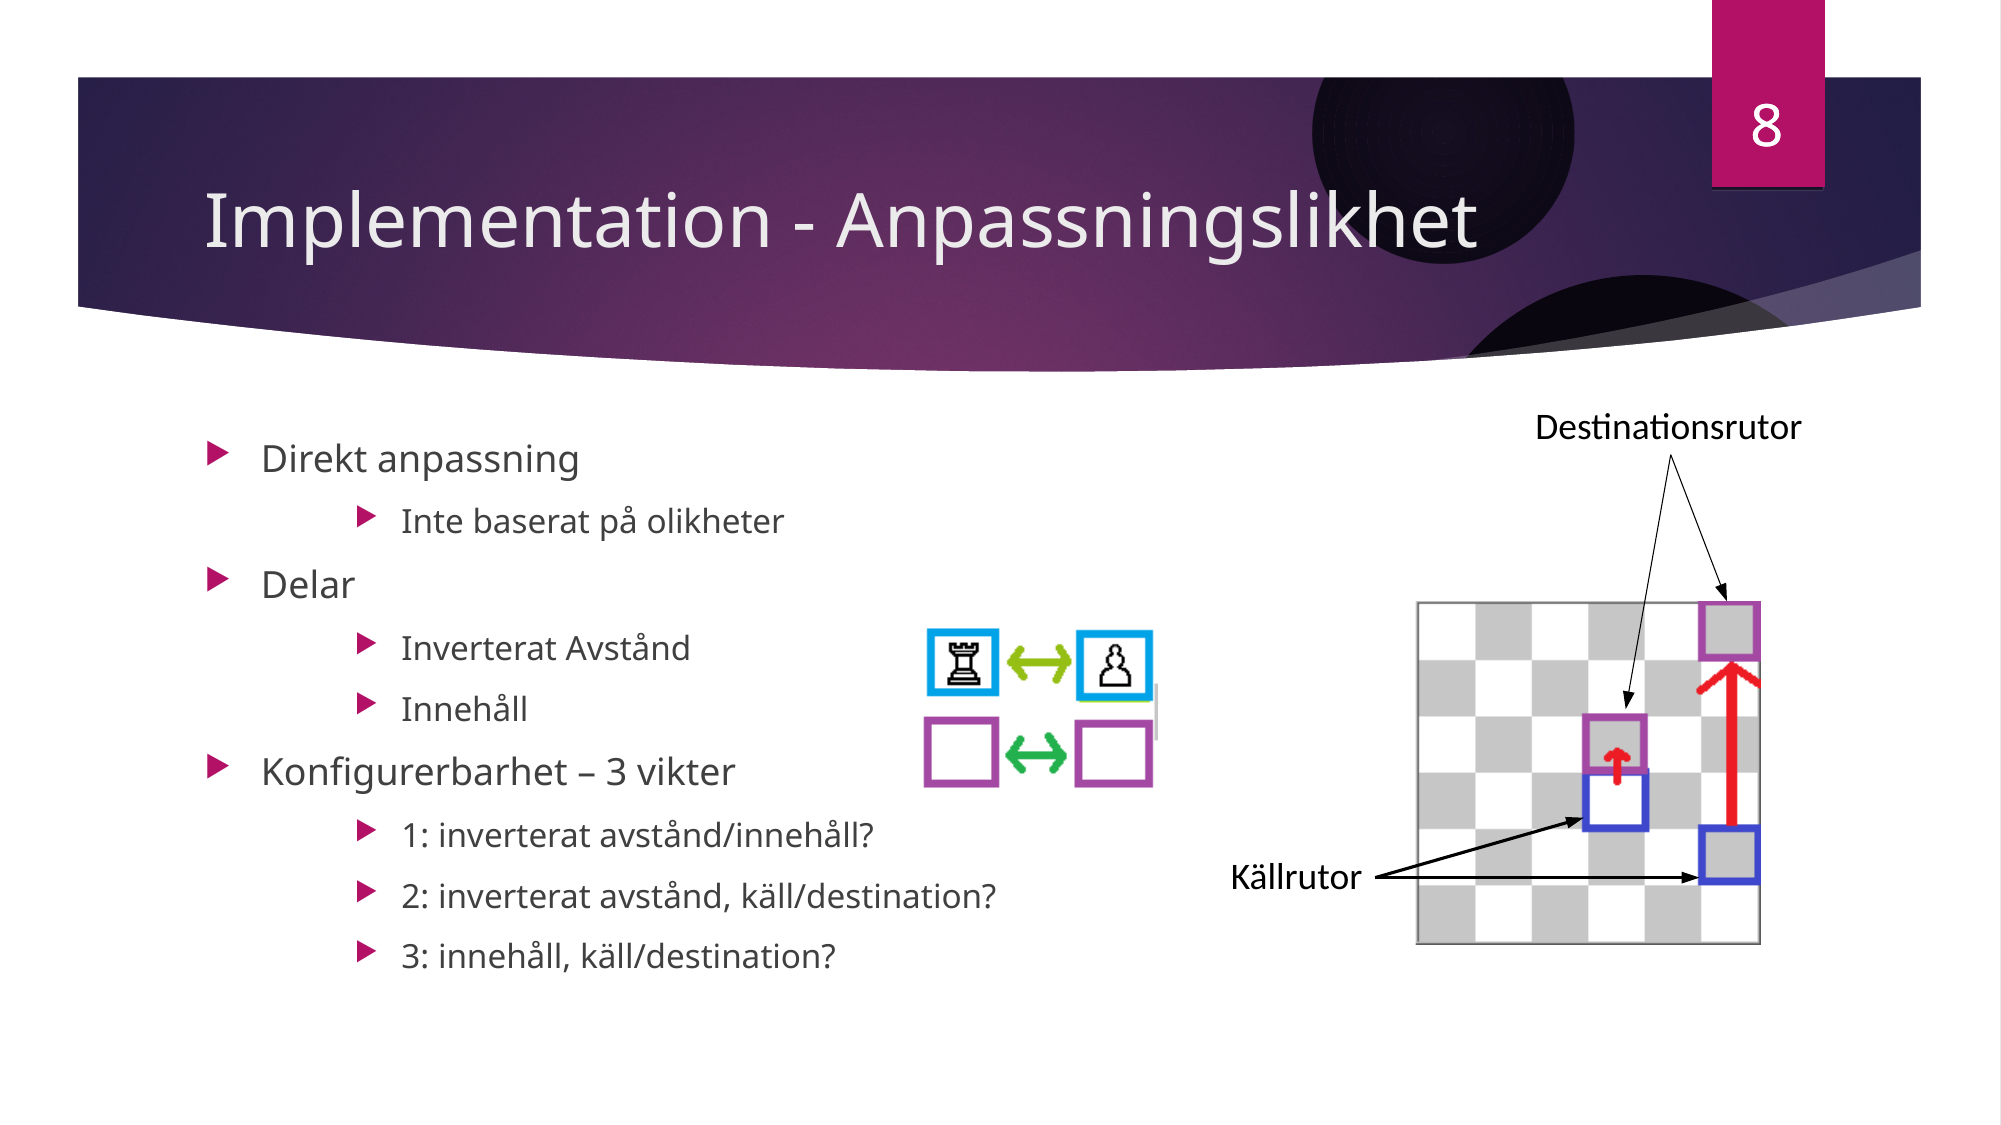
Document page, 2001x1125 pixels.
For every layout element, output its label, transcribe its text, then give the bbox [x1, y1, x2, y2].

list Direkt anpassning Inte baserat på olikheter Delar Inverterat Avstånd Innehåll Konfigurerbarhet – 3 vikter 1: inverterat avstånd/innehåll? 2: inverterat avstånd, käll/destination? 3: innehåll, käll/destination? [189, 427, 1638, 988]
picture [921, 624, 1158, 791]
text_box Källrutor [1215, 844, 1380, 906]
text_box [1698, 48, 1836, 175]
text_box Destinationsrutor [1520, 394, 1822, 455]
title Implementation - Anpassningslikhet [189, 159, 1627, 276]
picture [1413, 601, 1761, 945]
